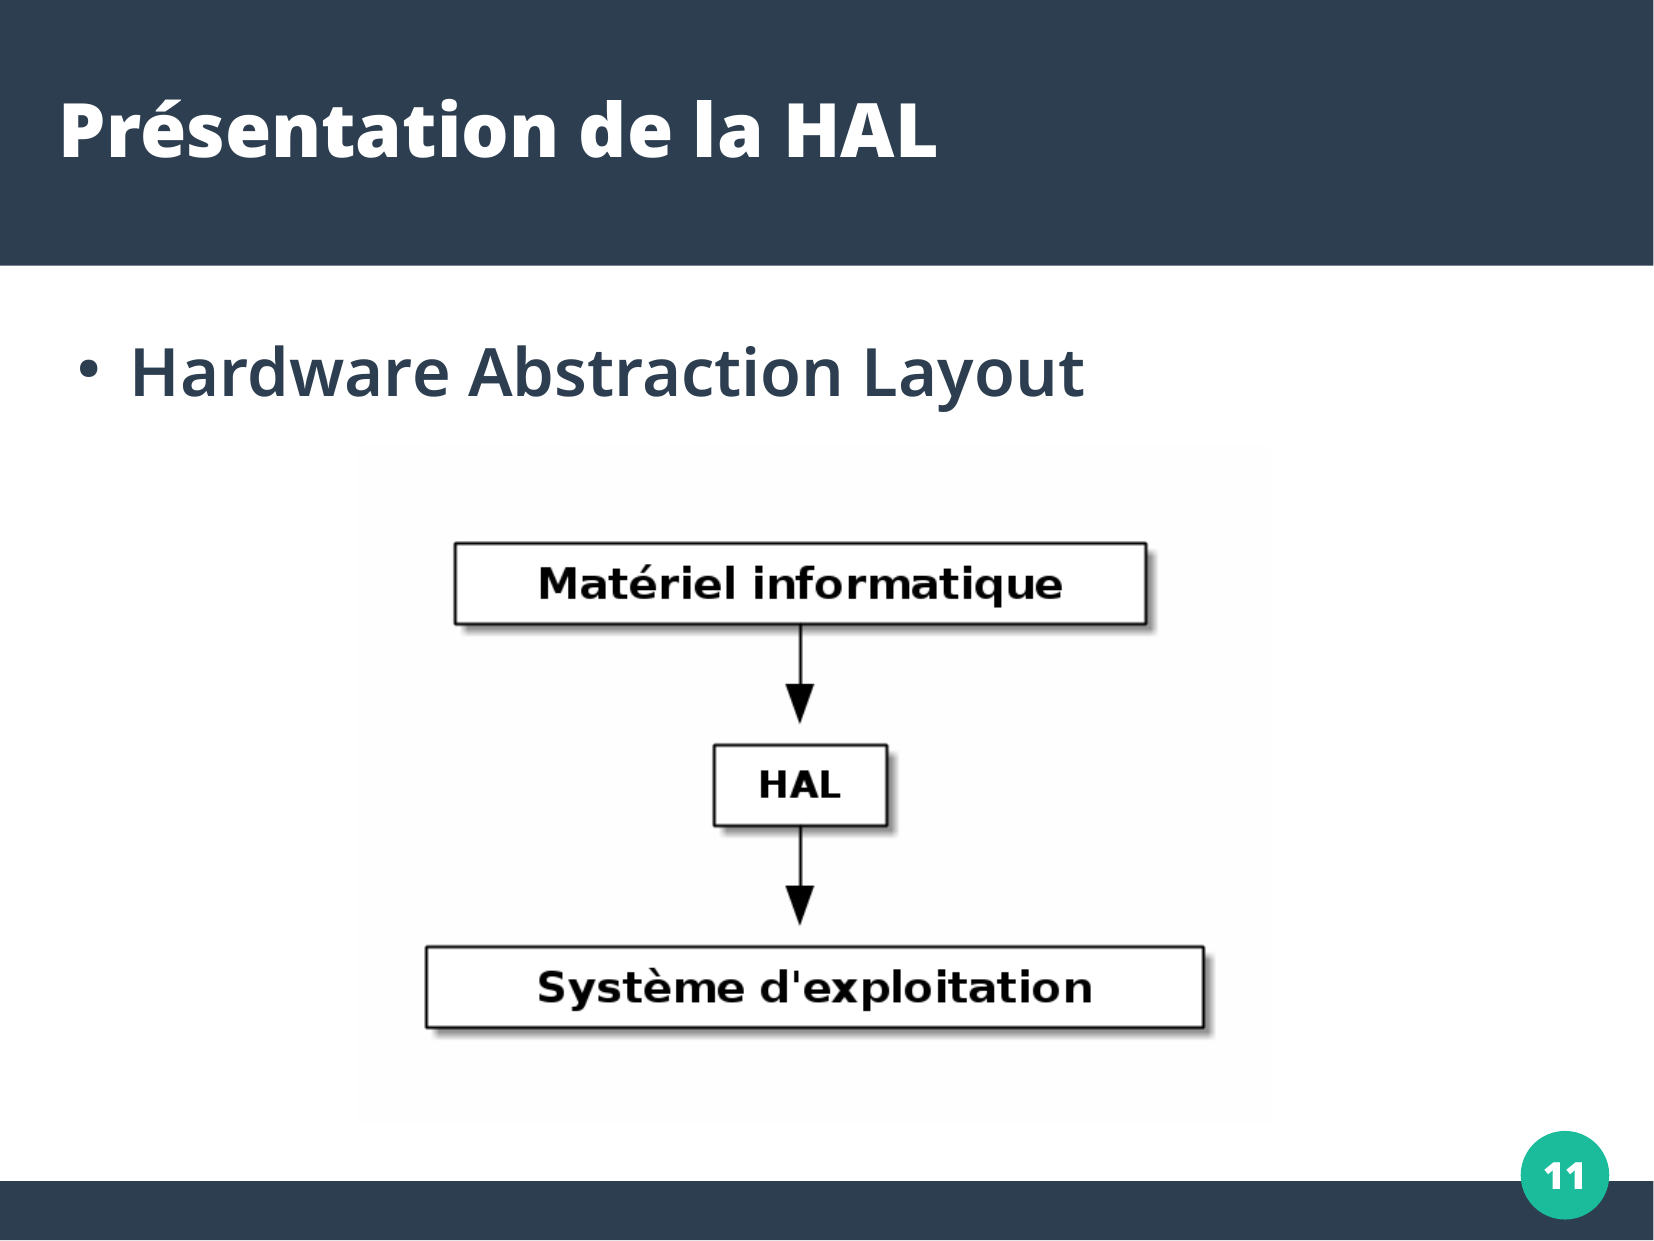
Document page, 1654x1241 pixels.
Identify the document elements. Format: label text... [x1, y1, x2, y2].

title Présentation de la HAL [59, 49, 1595, 207]
picture [354, 442, 1275, 1128]
list Hardware Abstraction Layout [59, 324, 1595, 1152]
